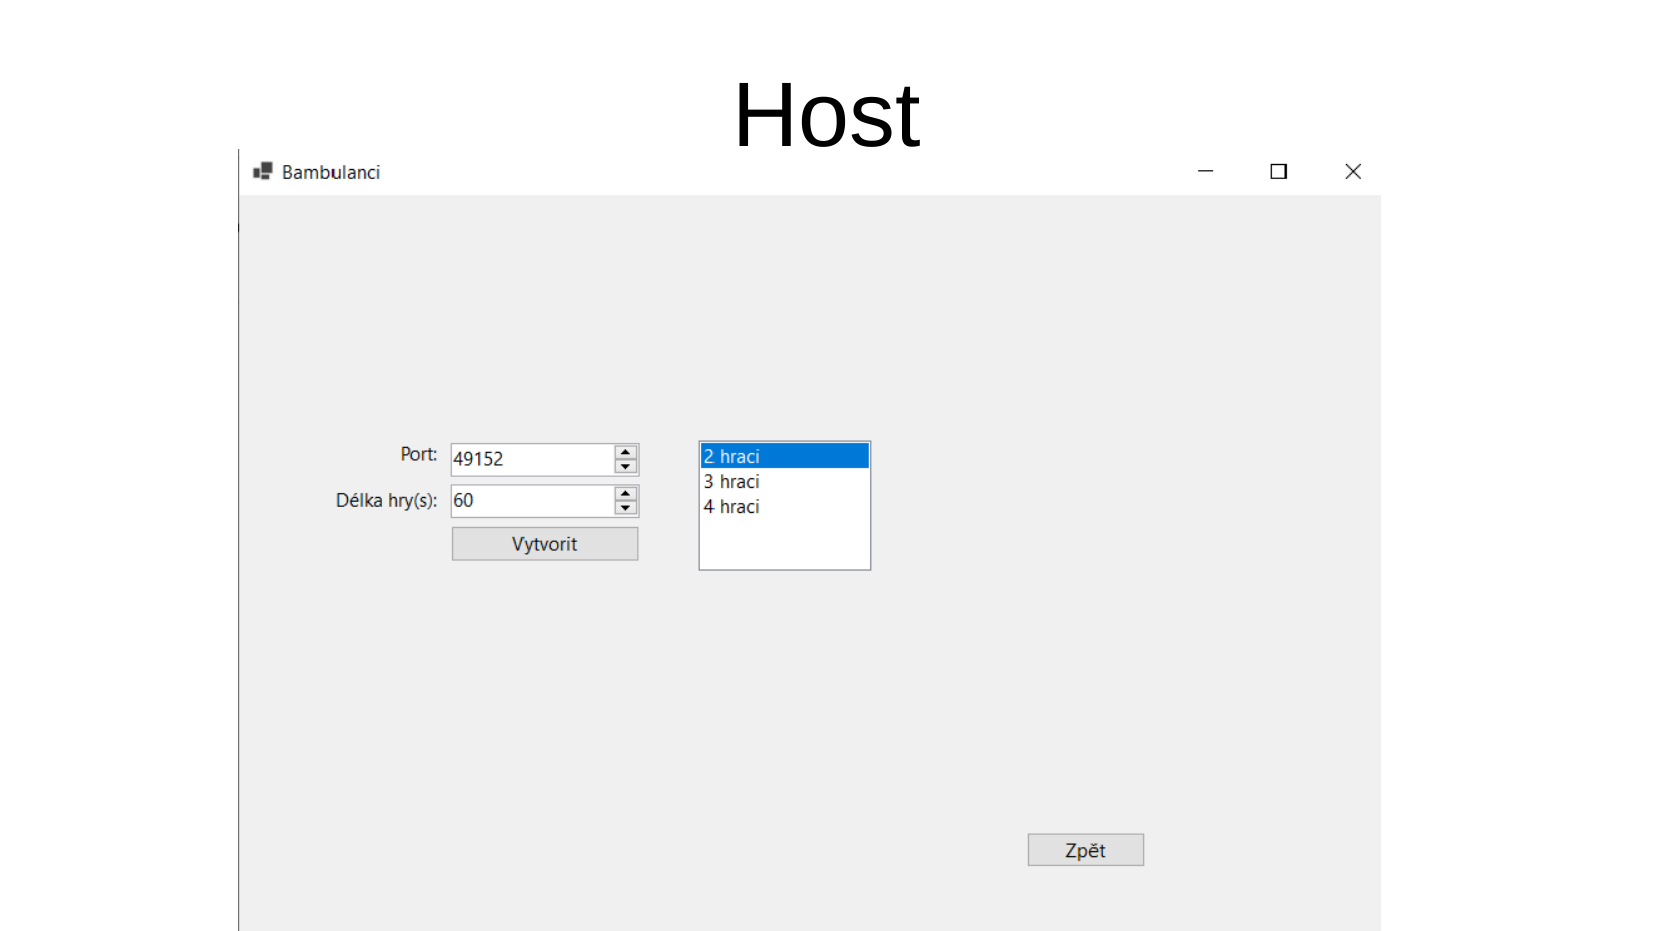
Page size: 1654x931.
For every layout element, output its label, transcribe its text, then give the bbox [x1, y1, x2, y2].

picture [238, 149, 1381, 931]
title Host [82, 37, 1571, 193]
